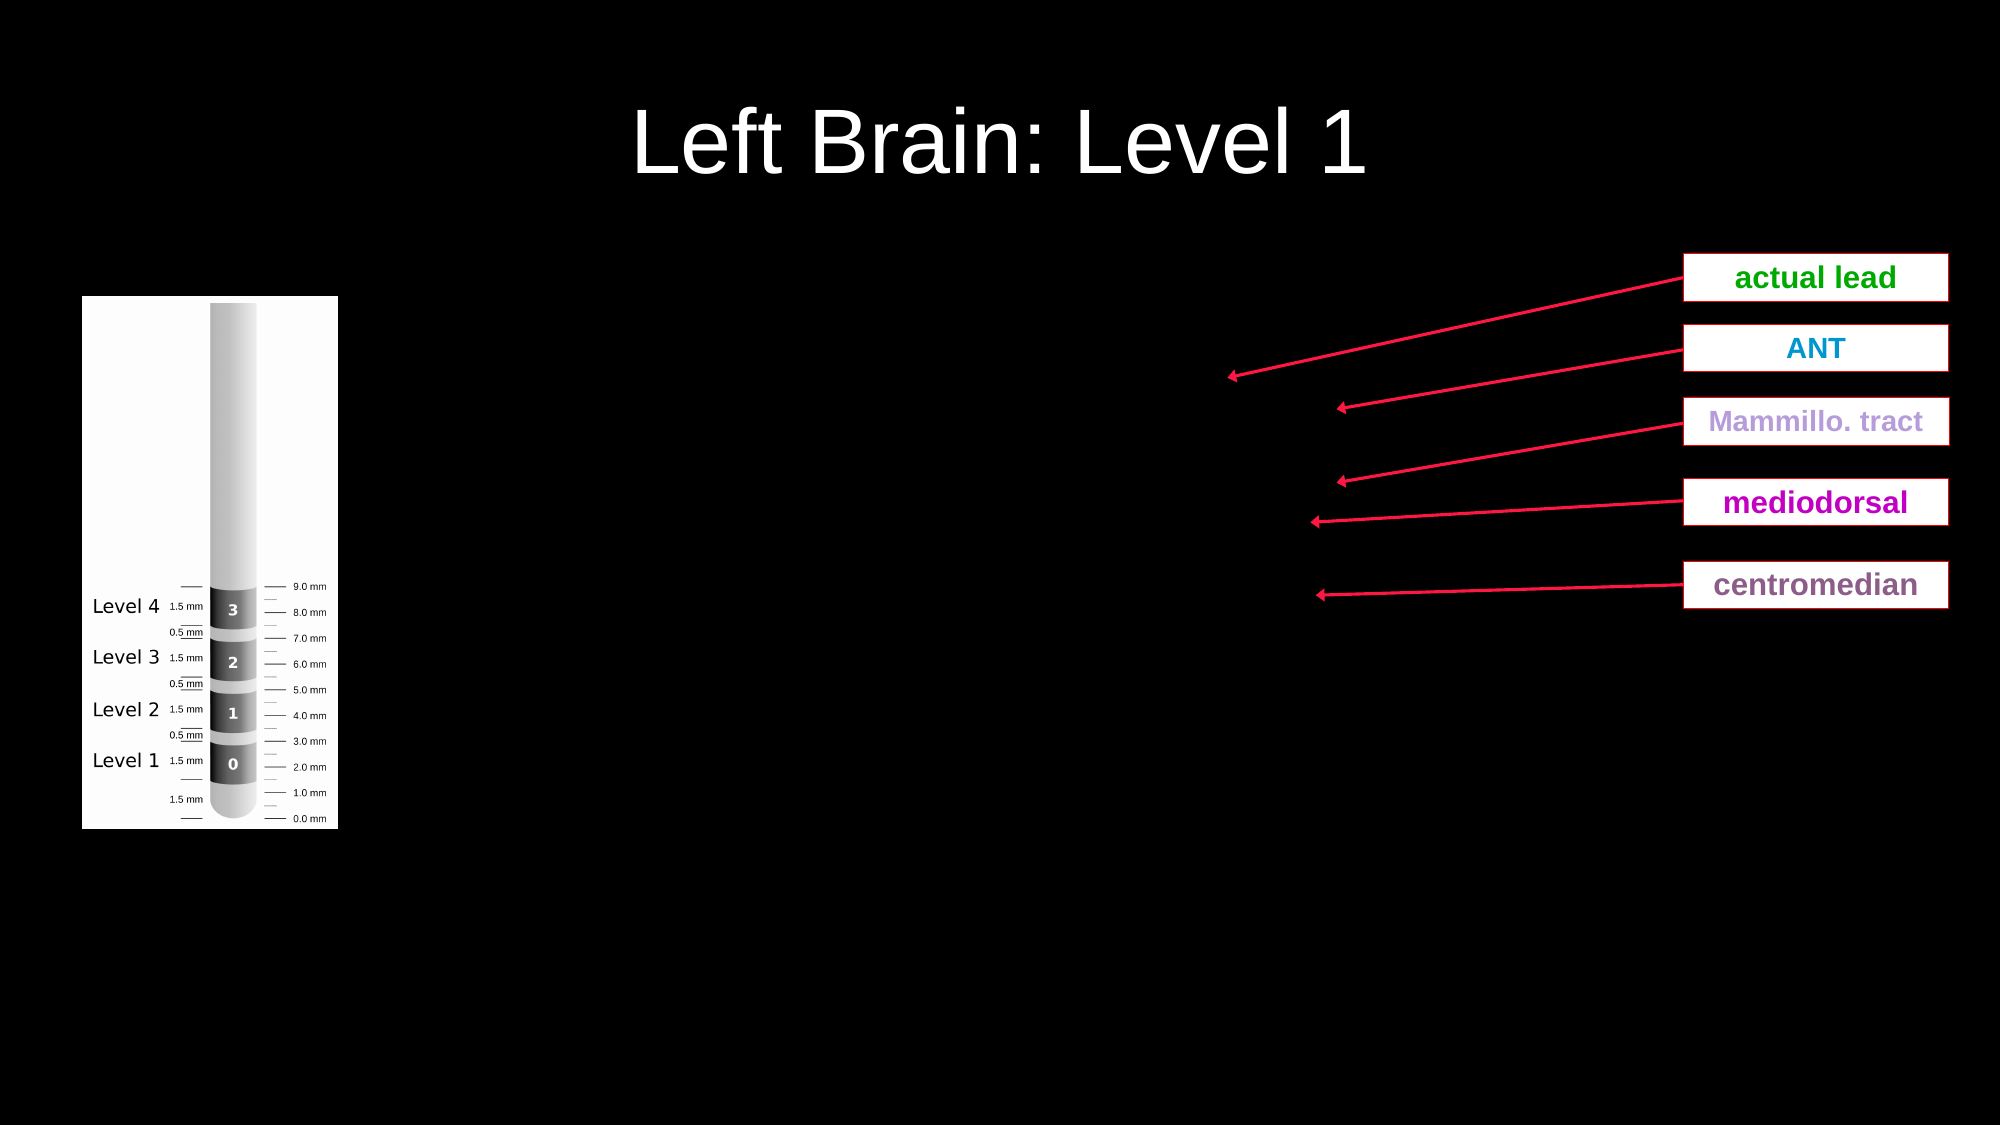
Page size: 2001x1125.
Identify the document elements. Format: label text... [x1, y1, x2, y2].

title Left Brain: Level 1 [99, 48, 1900, 237]
text_box centromedian [1683, 561, 1949, 609]
text_box mediodorsal [1683, 478, 1949, 526]
picture [82, 296, 338, 829]
text_box Mammillo. tract [1683, 397, 1950, 446]
text_box actual lead [1683, 253, 1949, 302]
text_box ANT [1683, 324, 1949, 372]
